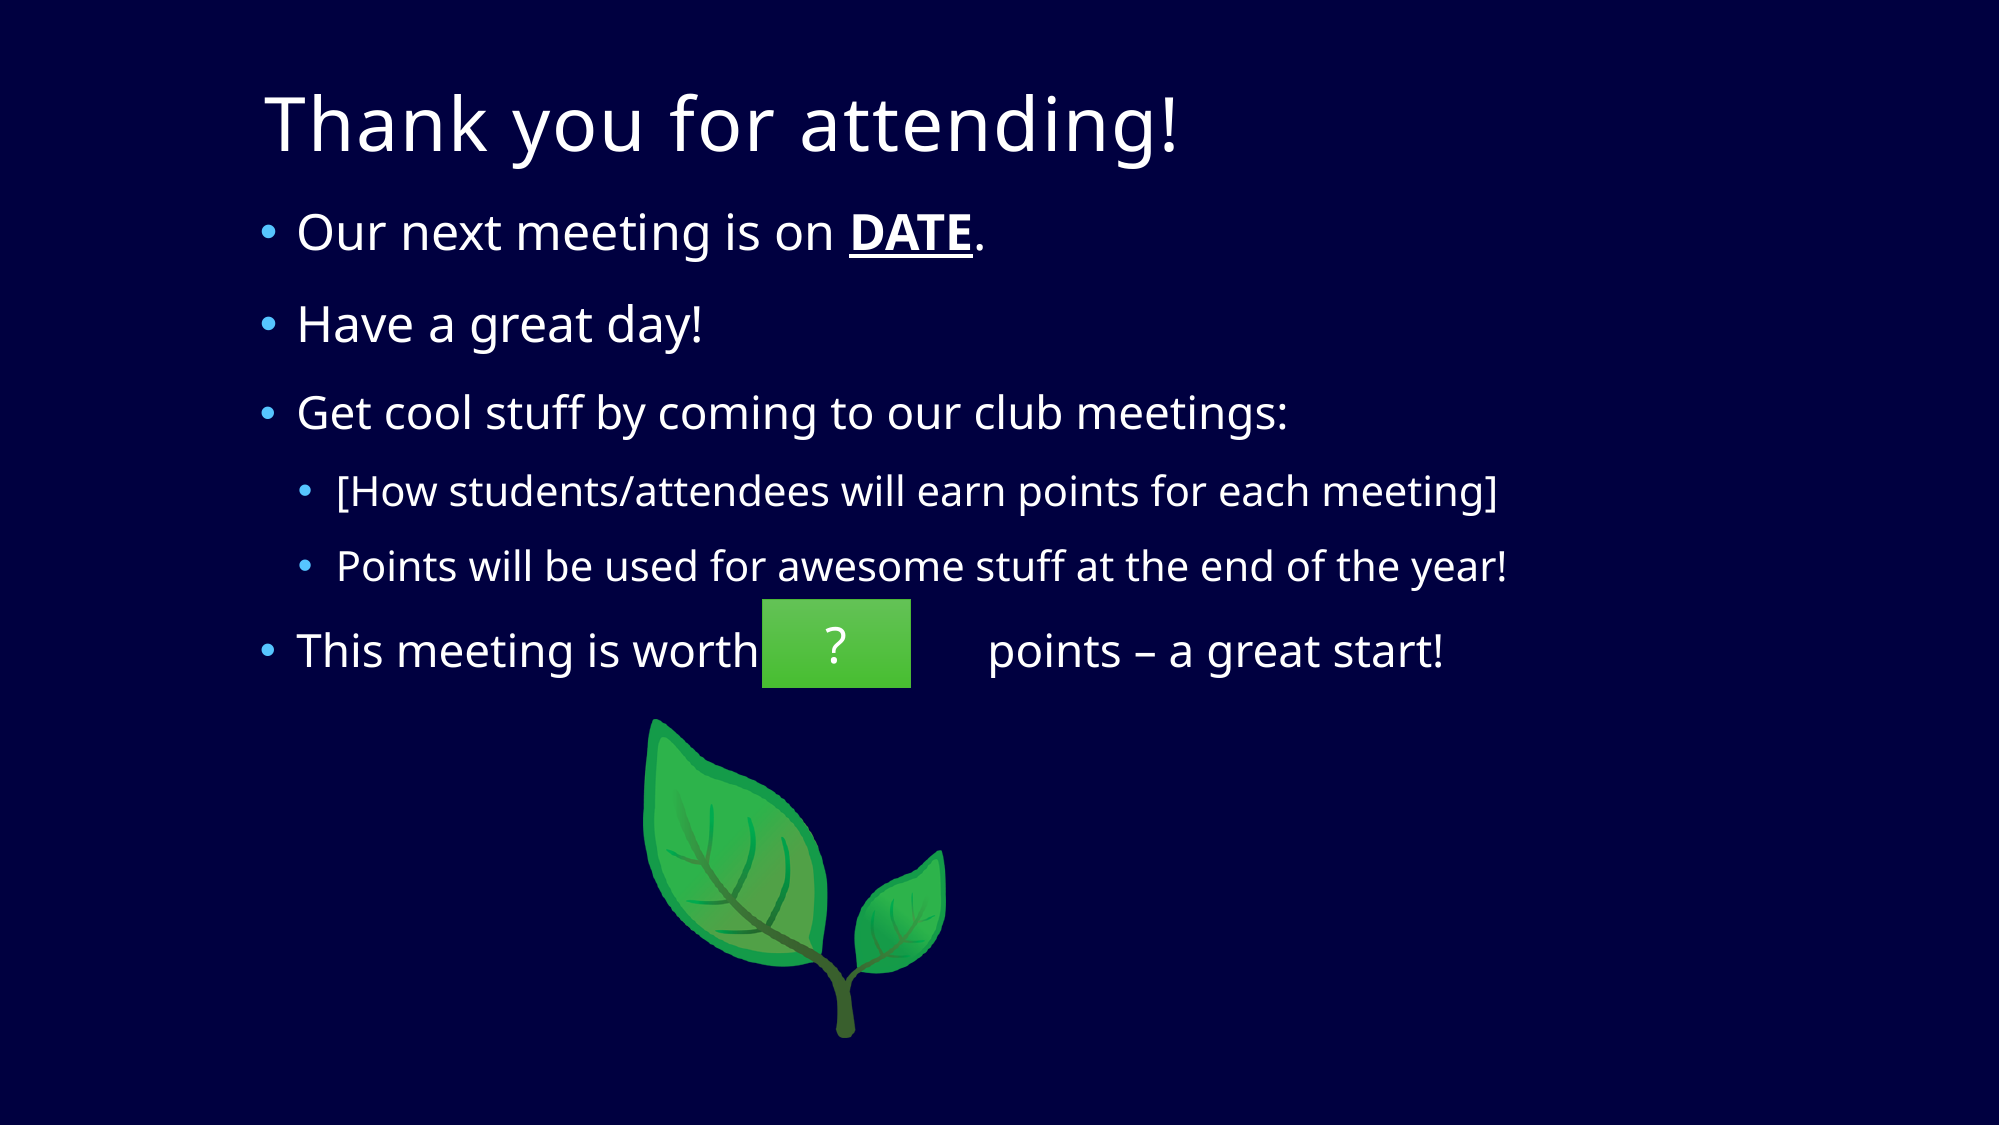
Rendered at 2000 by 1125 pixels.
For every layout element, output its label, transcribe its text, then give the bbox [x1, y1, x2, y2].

picture [643, 719, 946, 1038]
text_box ? [762, 599, 911, 688]
title Thank you for attending! [249, 62, 1750, 175]
list Our next meeting is on DATE. Have a great day! Get cool stuff by coming to our club meetings: [How students/attendees will earn points for each meeting] Points will be used for awesome stuff at the end of the year! This meeting is worth points – a great start! [244, 200, 1770, 1100]
